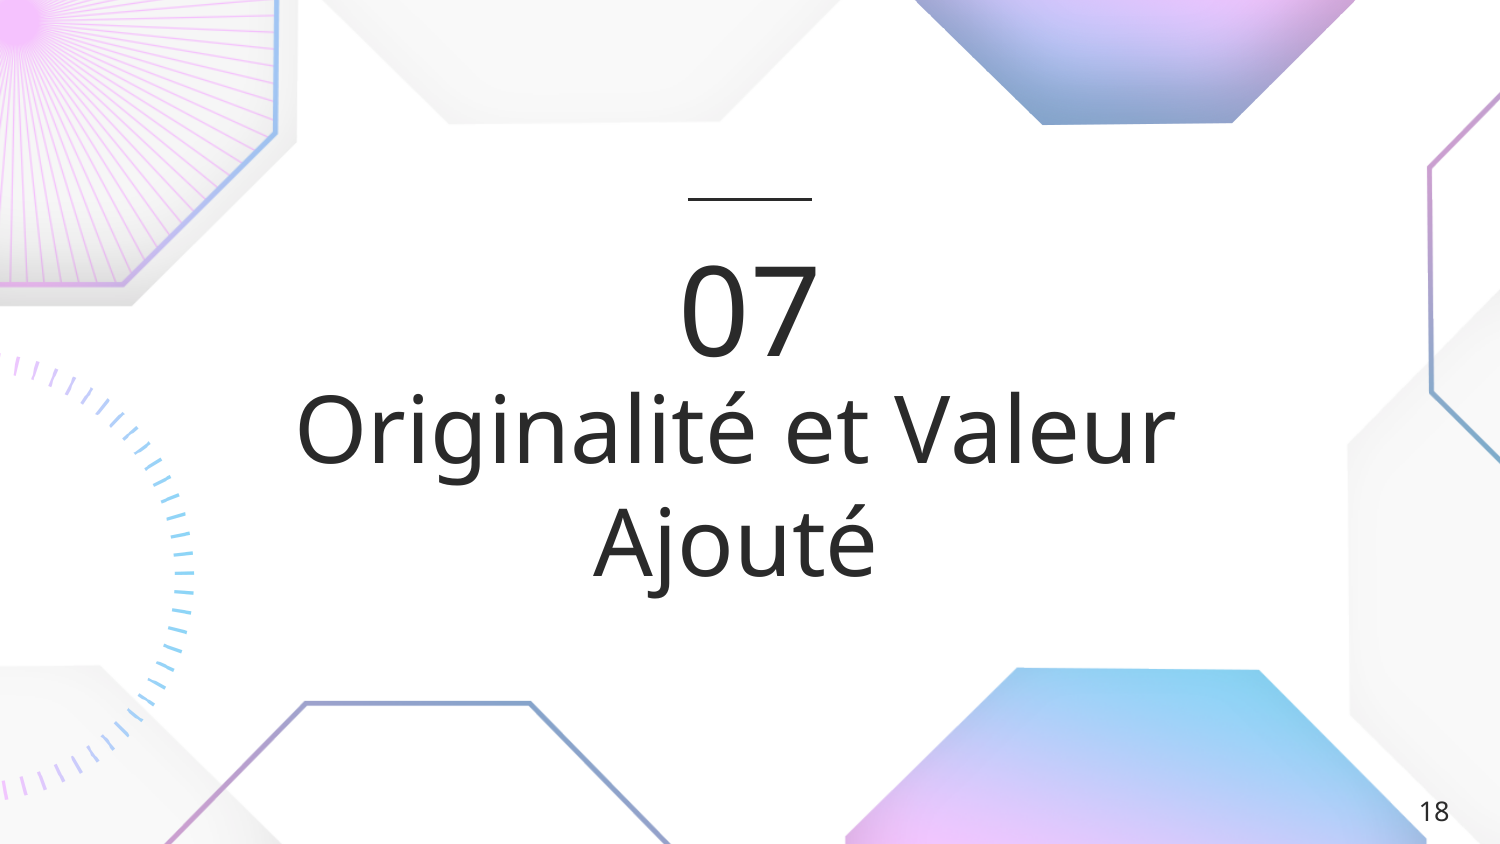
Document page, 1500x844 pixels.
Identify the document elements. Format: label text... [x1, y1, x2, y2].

title Originalité et Valeur Ajouté [277, 354, 1195, 494]
slide_number 19 [1403, 779, 1494, 844]
picture [0, 0, 1369, 309]
picture [842, 0, 1500, 844]
picture [0, 339, 696, 844]
title 07 [640, 216, 860, 355]
